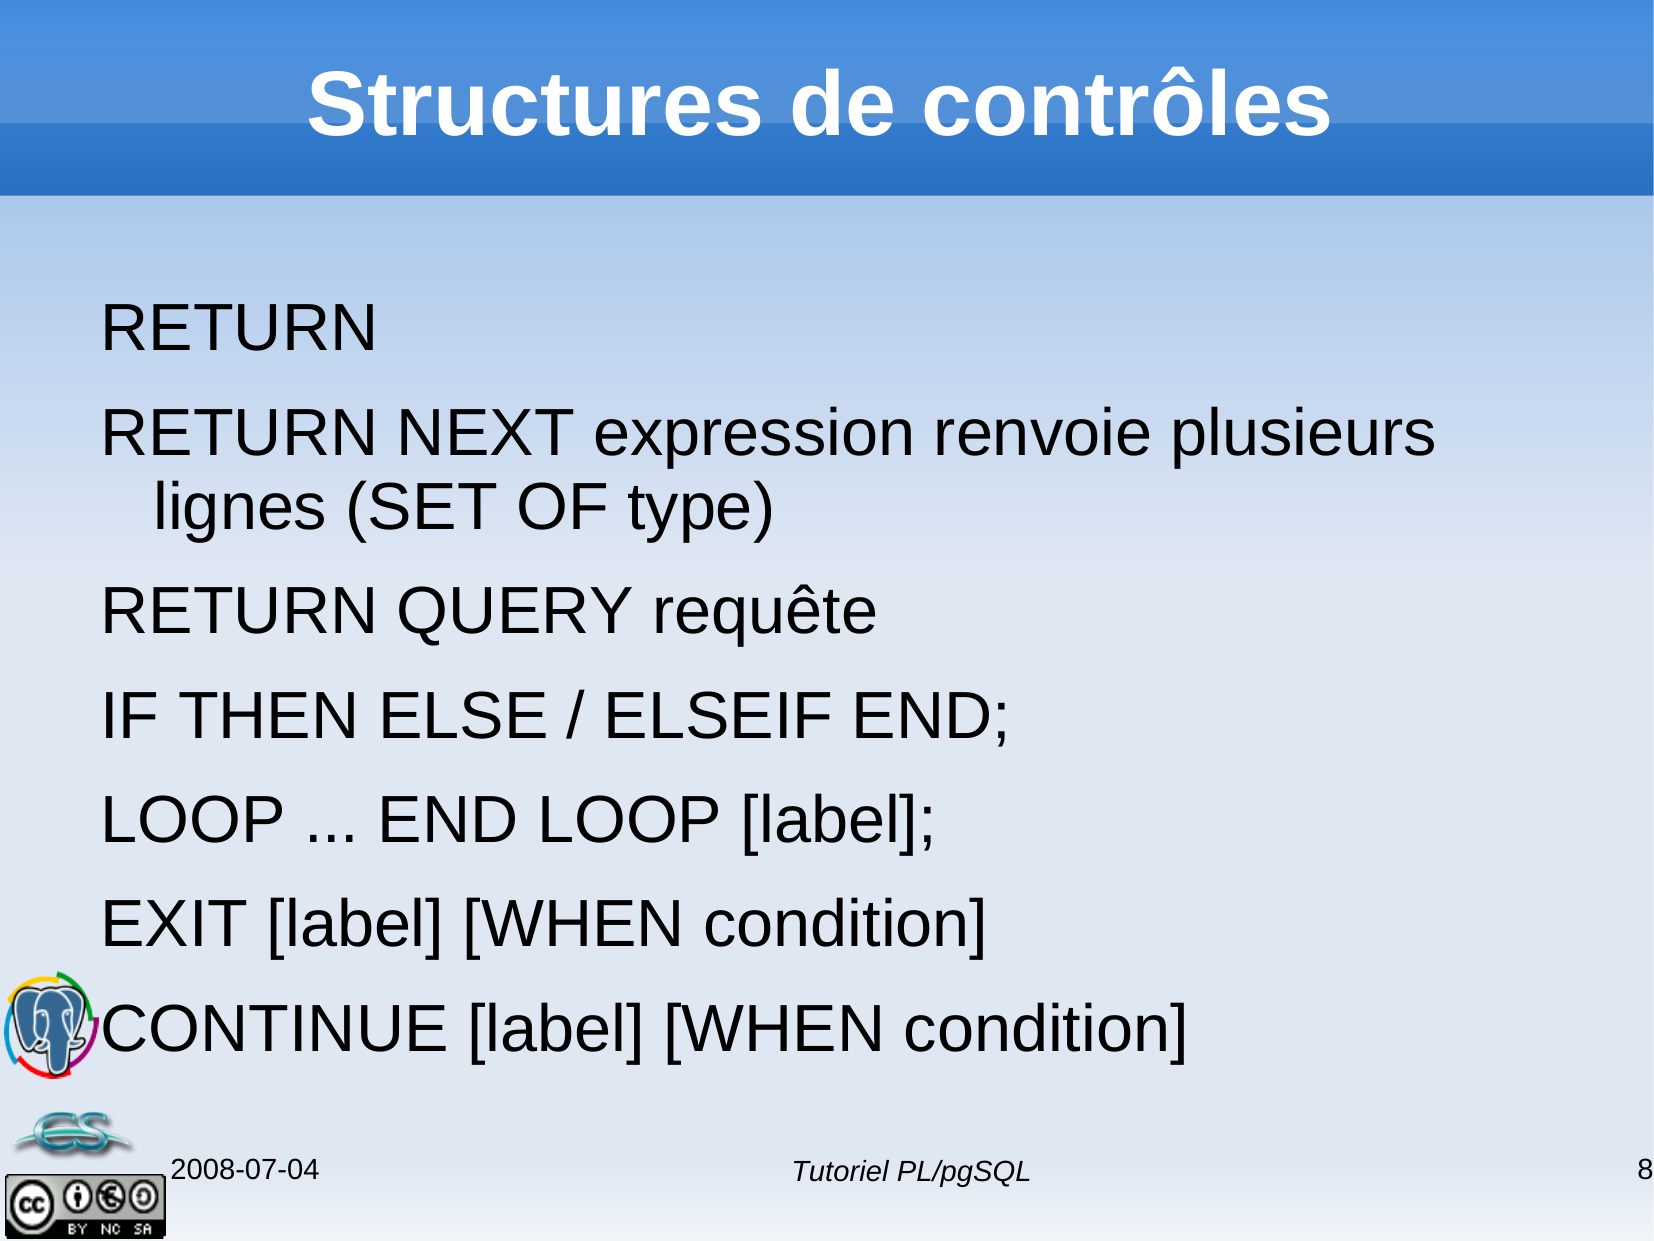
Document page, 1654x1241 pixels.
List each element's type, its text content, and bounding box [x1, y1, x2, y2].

title Structures de contrôles [76, 0, 1565, 208]
picture [0, 0, 1654, 1241]
list RETURN RETURN NEXT expression renvoie plusieurs lignes (SET OF type) RETURN QUERY requête IF THEN ELSE / ELSEIF END; LOOP ... END LOOP [label]; EXIT [label] [WHEN condition] CONTINUE [label] [WHEN condition] [82, 290, 1571, 1132]
